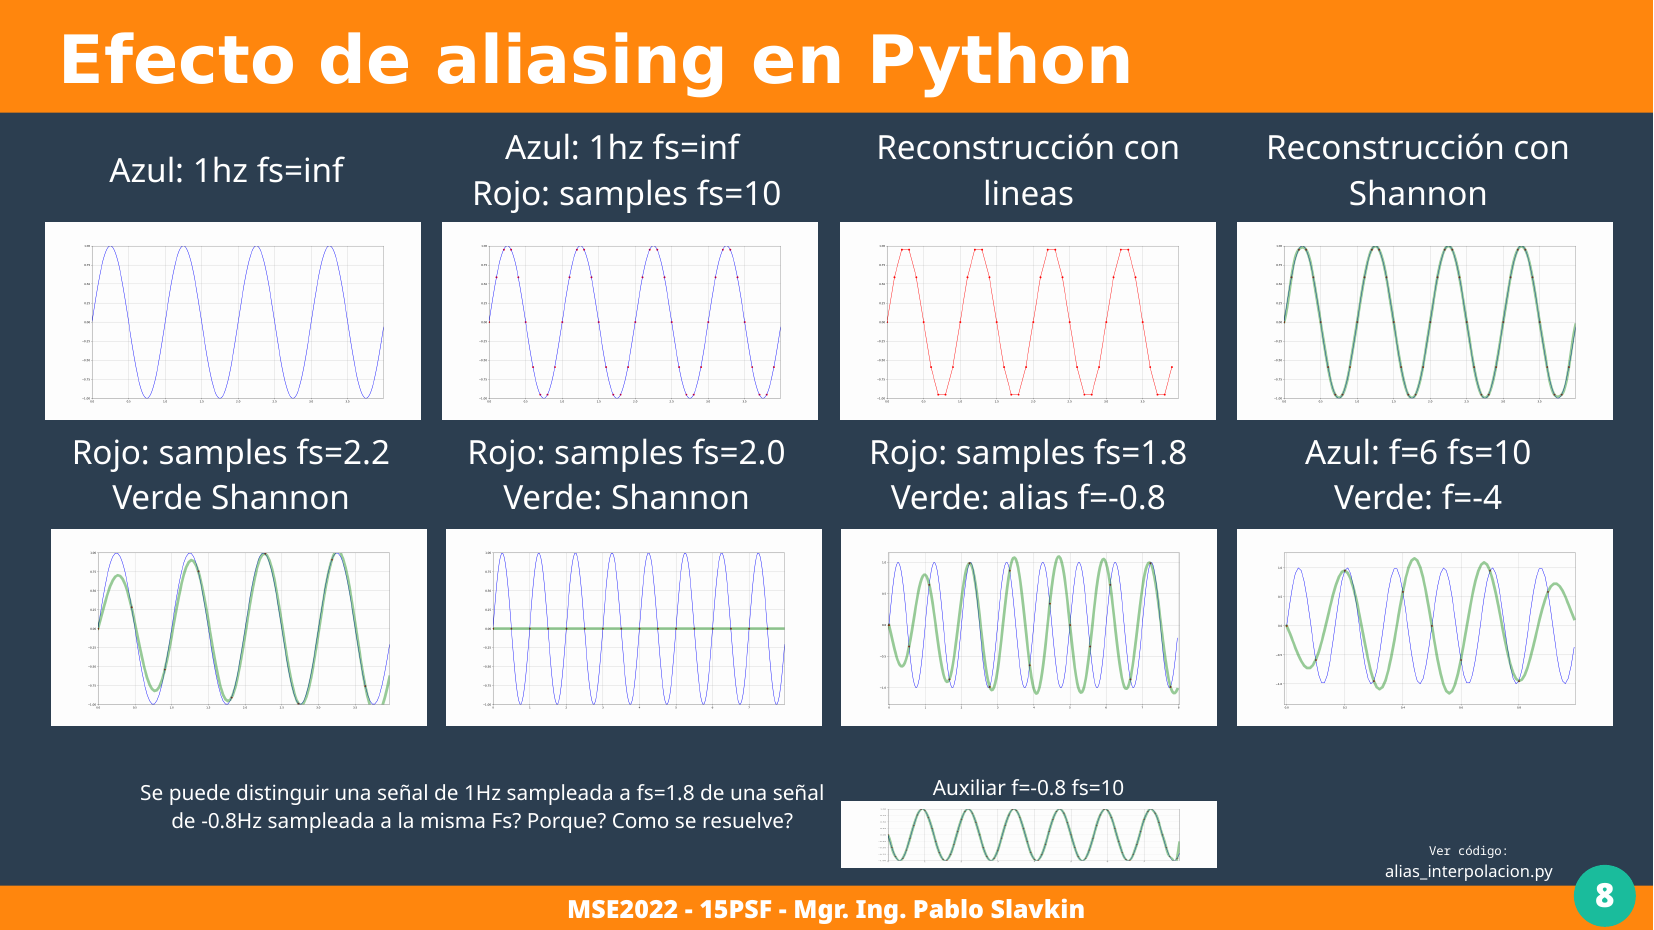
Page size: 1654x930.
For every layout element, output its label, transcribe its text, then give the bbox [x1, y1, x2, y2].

list Se puede distinguir una señal de 1Hz sampleada a fs=1.8 de una señal de -0.8Hz sampleada a la misma Fs? Porque? Como se resuelve? [139, 749, 826, 863]
list Rojo: samples fs=2.0 Verde: Shannon [446, 436, 808, 512]
picture [841, 801, 1217, 868]
list Reconstrucción con lineas [848, 132, 1209, 208]
picture [841, 529, 1217, 726]
picture [1237, 222, 1613, 420]
list Rojo: samples fs=1.8 Verde: alias f=-0.8 [848, 436, 1209, 512]
picture [442, 222, 818, 420]
list Azul: 1hz fs=inf Rojo: samples fs=10 [446, 132, 808, 208]
title Efecto de aliasing en Python [58, 1, 1594, 120]
list Azul: f=6 fs=10 Verde: f=-4 [1238, 436, 1599, 512]
picture [1237, 529, 1613, 726]
picture [446, 529, 822, 726]
picture [51, 529, 427, 726]
list Rojo: samples fs=2.2 Verde Shannon [50, 436, 412, 512]
list Azul: 1hz fs=inf [50, 132, 412, 208]
picture [45, 222, 421, 420]
text_box Ver código: alias_interpolacion.py [1327, 834, 1611, 890]
list Reconstrucción con Shannon [1238, 132, 1599, 208]
picture [840, 222, 1216, 420]
list Auxiliar f=-0.8 fs=10 [848, 749, 1209, 825]
